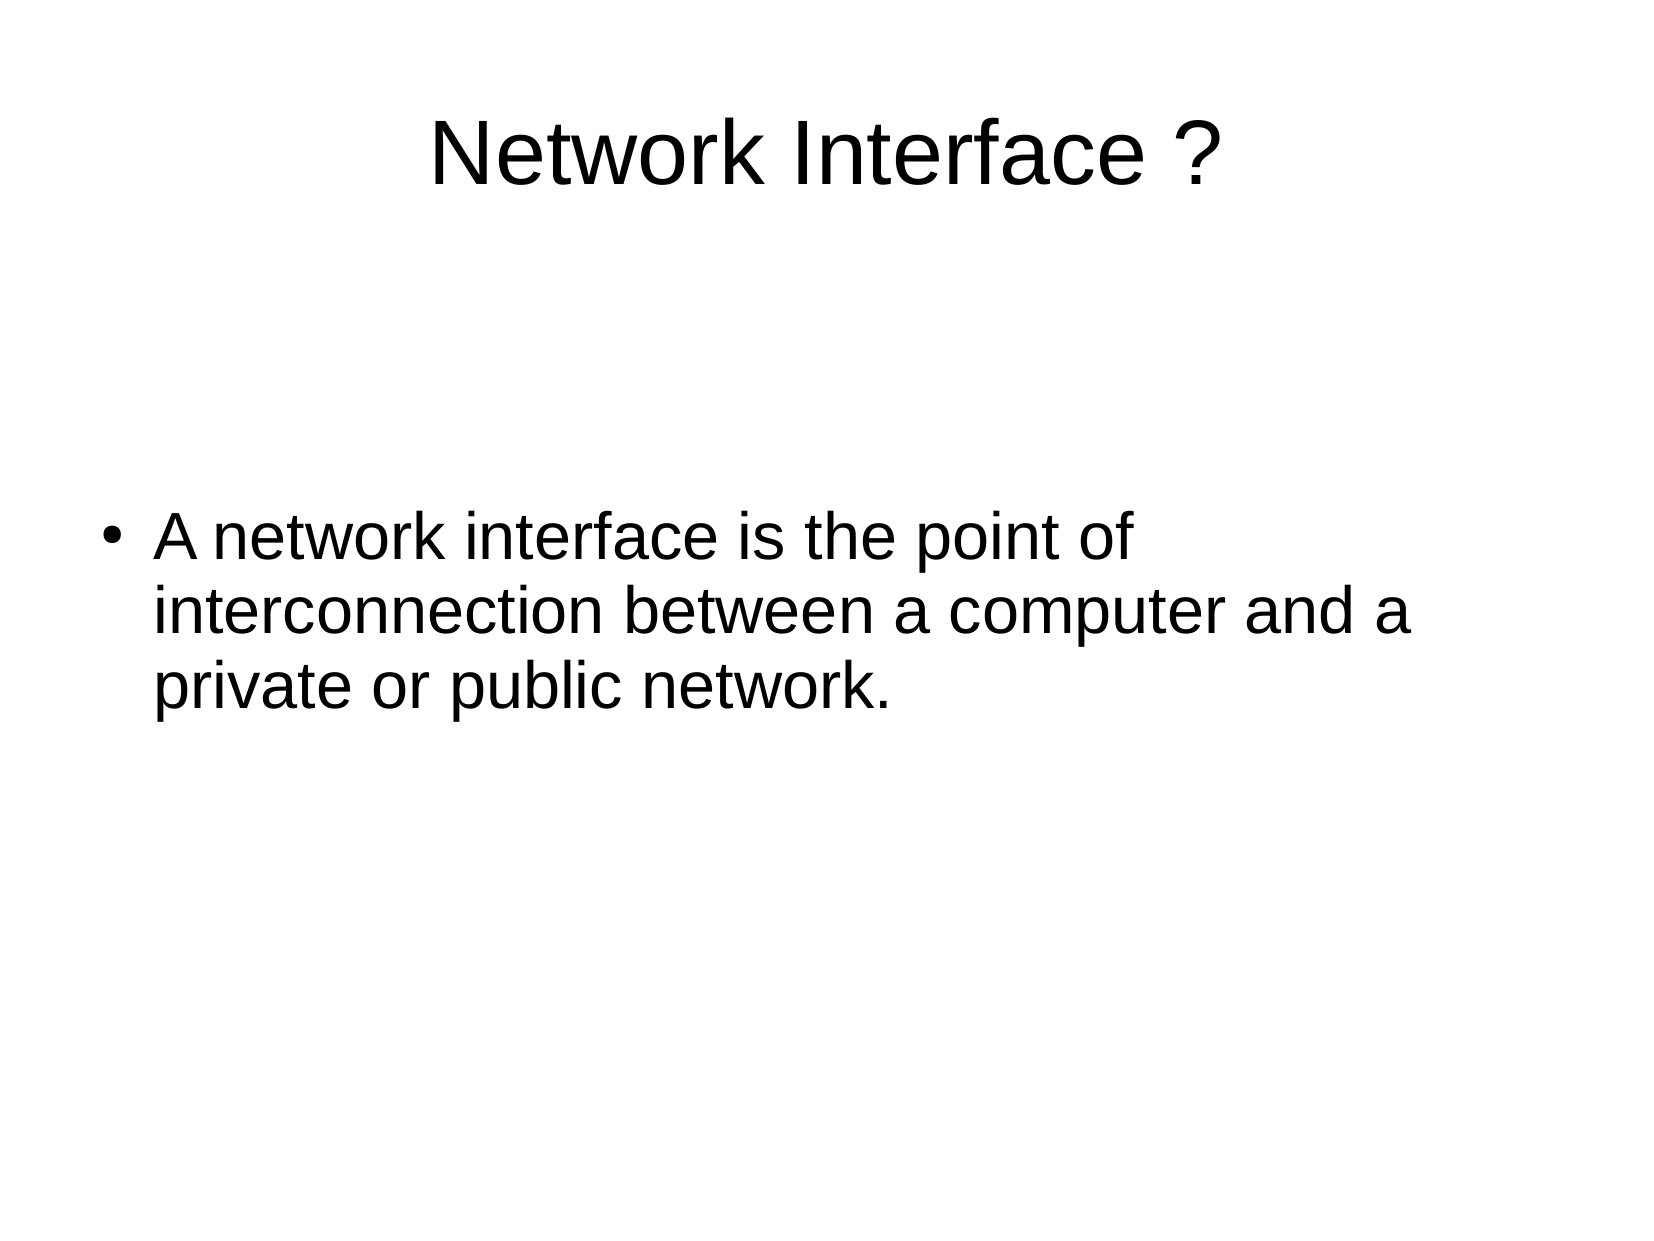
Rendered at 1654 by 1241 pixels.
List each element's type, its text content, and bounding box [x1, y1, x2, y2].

list A network interface is the point of interconnection between a computer and a private or public network. [82, 290, 1571, 1010]
title Network Interface ? [82, 49, 1571, 257]
